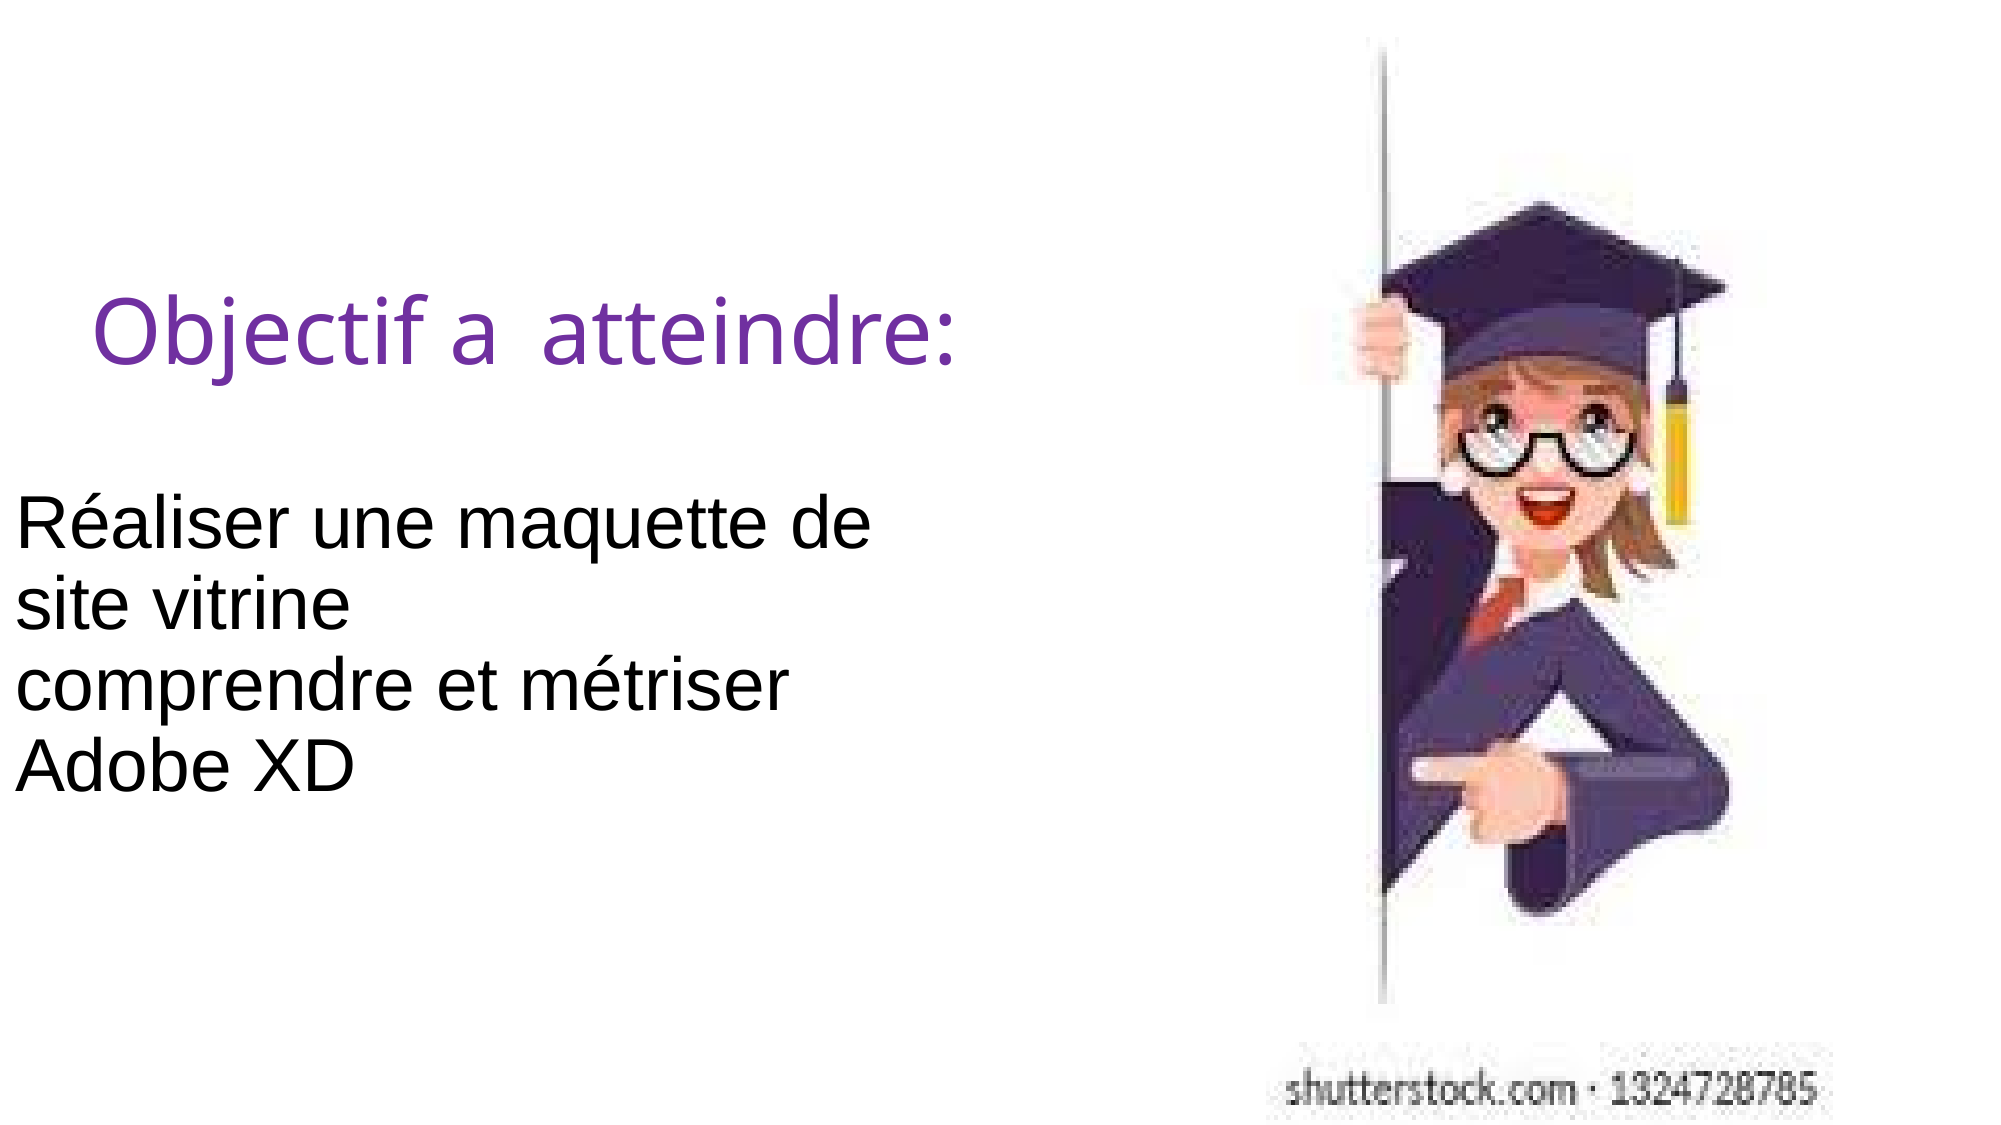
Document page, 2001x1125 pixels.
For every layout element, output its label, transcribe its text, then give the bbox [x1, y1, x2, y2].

picture [1099, 0, 2000, 1125]
title Objectif a atteindre: Réaliser une maquette de site vitrine comprendre et métriser Adobe XD [0, 29, 1000, 1064]
